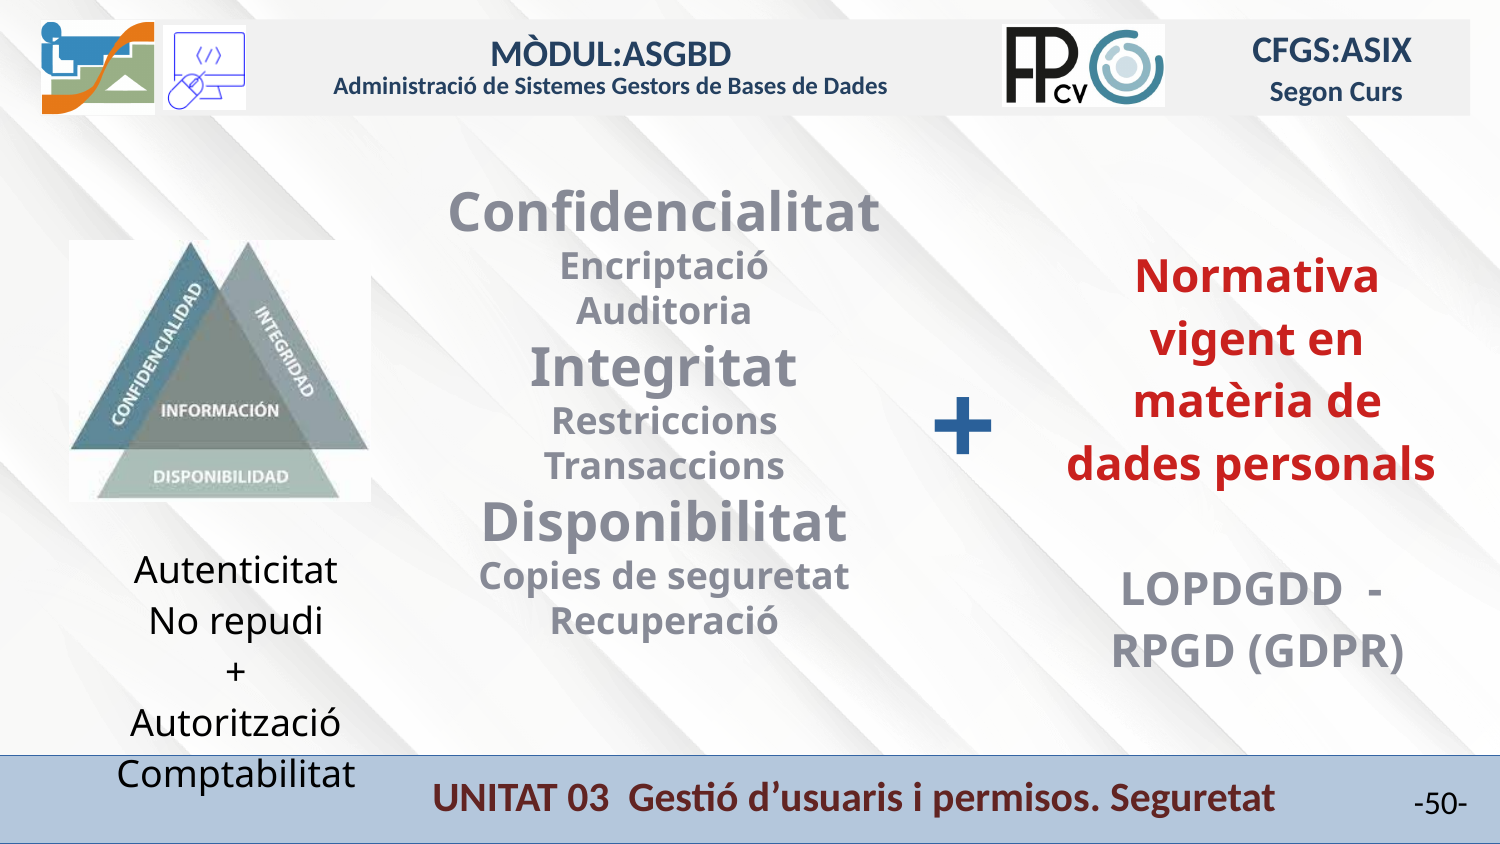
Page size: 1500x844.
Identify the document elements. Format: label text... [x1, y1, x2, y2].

picture [0, 0, 1500, 755]
text_box Autenticitat No repudi + Autorització Comptabilitat [59, 535, 413, 739]
text_box + [915, 354, 1034, 495]
text_box Normativa vigent en matèria de dades personals LOPDGDD - RPGD (GDPR) [1050, 236, 1464, 628]
title Confidencialitat Encriptació Auditoria Integritat Restriccions Transaccions Disponibilitat Copies de seguretat Recuperació [442, 177, 886, 709]
